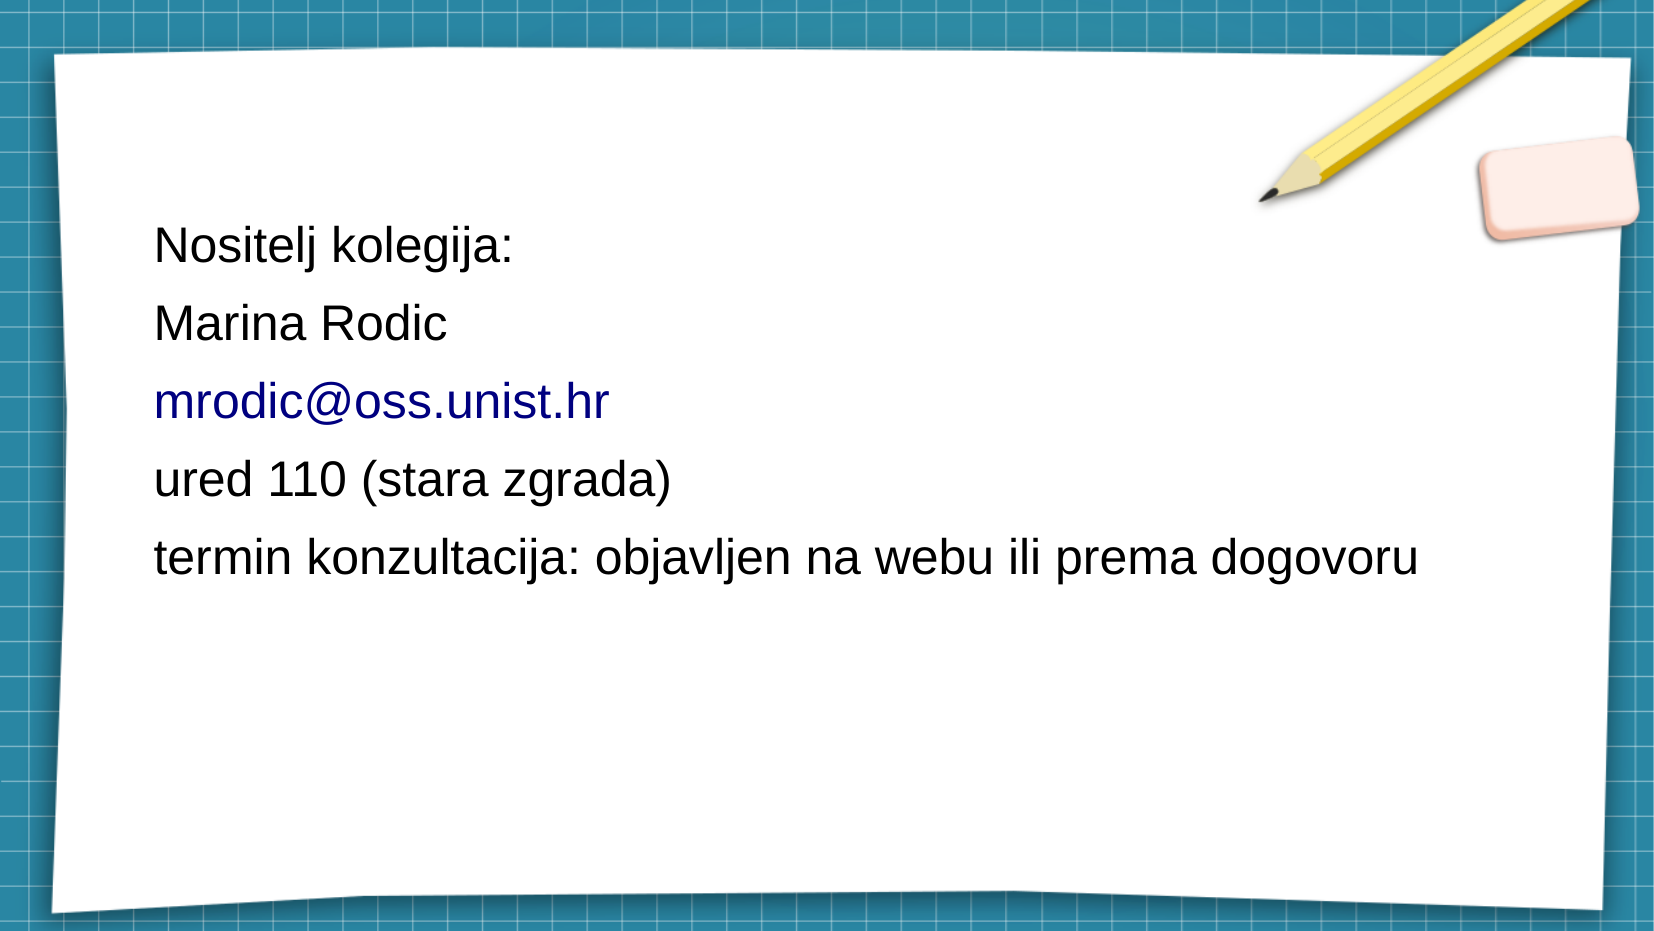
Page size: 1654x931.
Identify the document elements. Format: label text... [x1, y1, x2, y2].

picture [0, 0, 1654, 931]
list Nositelj kolegija: Marina Rodic mrodic@oss.unist.hr ured 110 (stara zgrada) termin konzultacija: objavljen na webu ili prema dogovoru [82, 217, 1571, 758]
